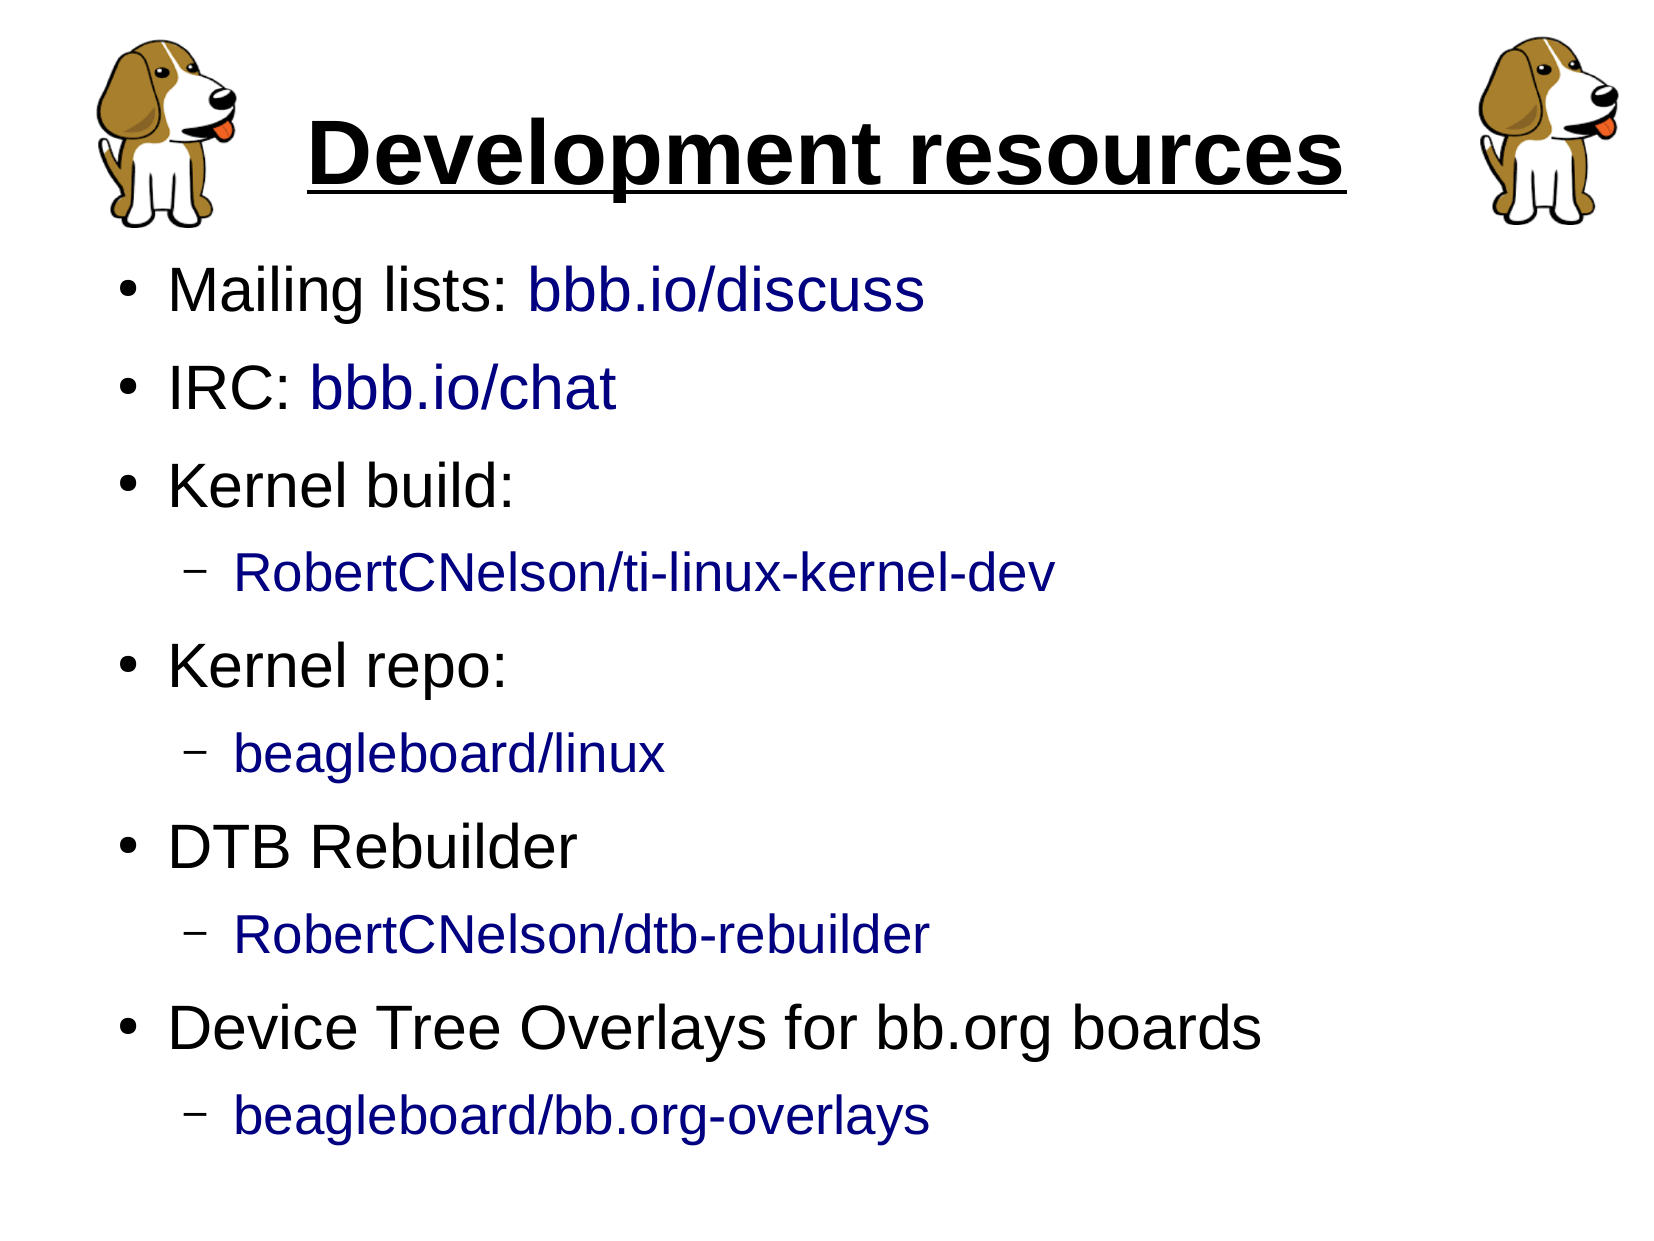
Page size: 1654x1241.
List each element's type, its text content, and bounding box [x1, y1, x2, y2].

list Mailing lists: bbb.io/discuss IRC: bbb.io/chat Kernel build: RobertCNelson/ti-linux-kernel-dev Kernel repo: beagleboard/linux DTB Rebuilder RobertCNelson/dtb-rebuilder Device Tree Overlays for bb.org boards beagleboard/bb.org-overlays [100, 254, 1654, 1150]
picture [1464, 36, 1621, 226]
title Development resources [82, 49, 1571, 257]
picture [82, 39, 239, 228]
